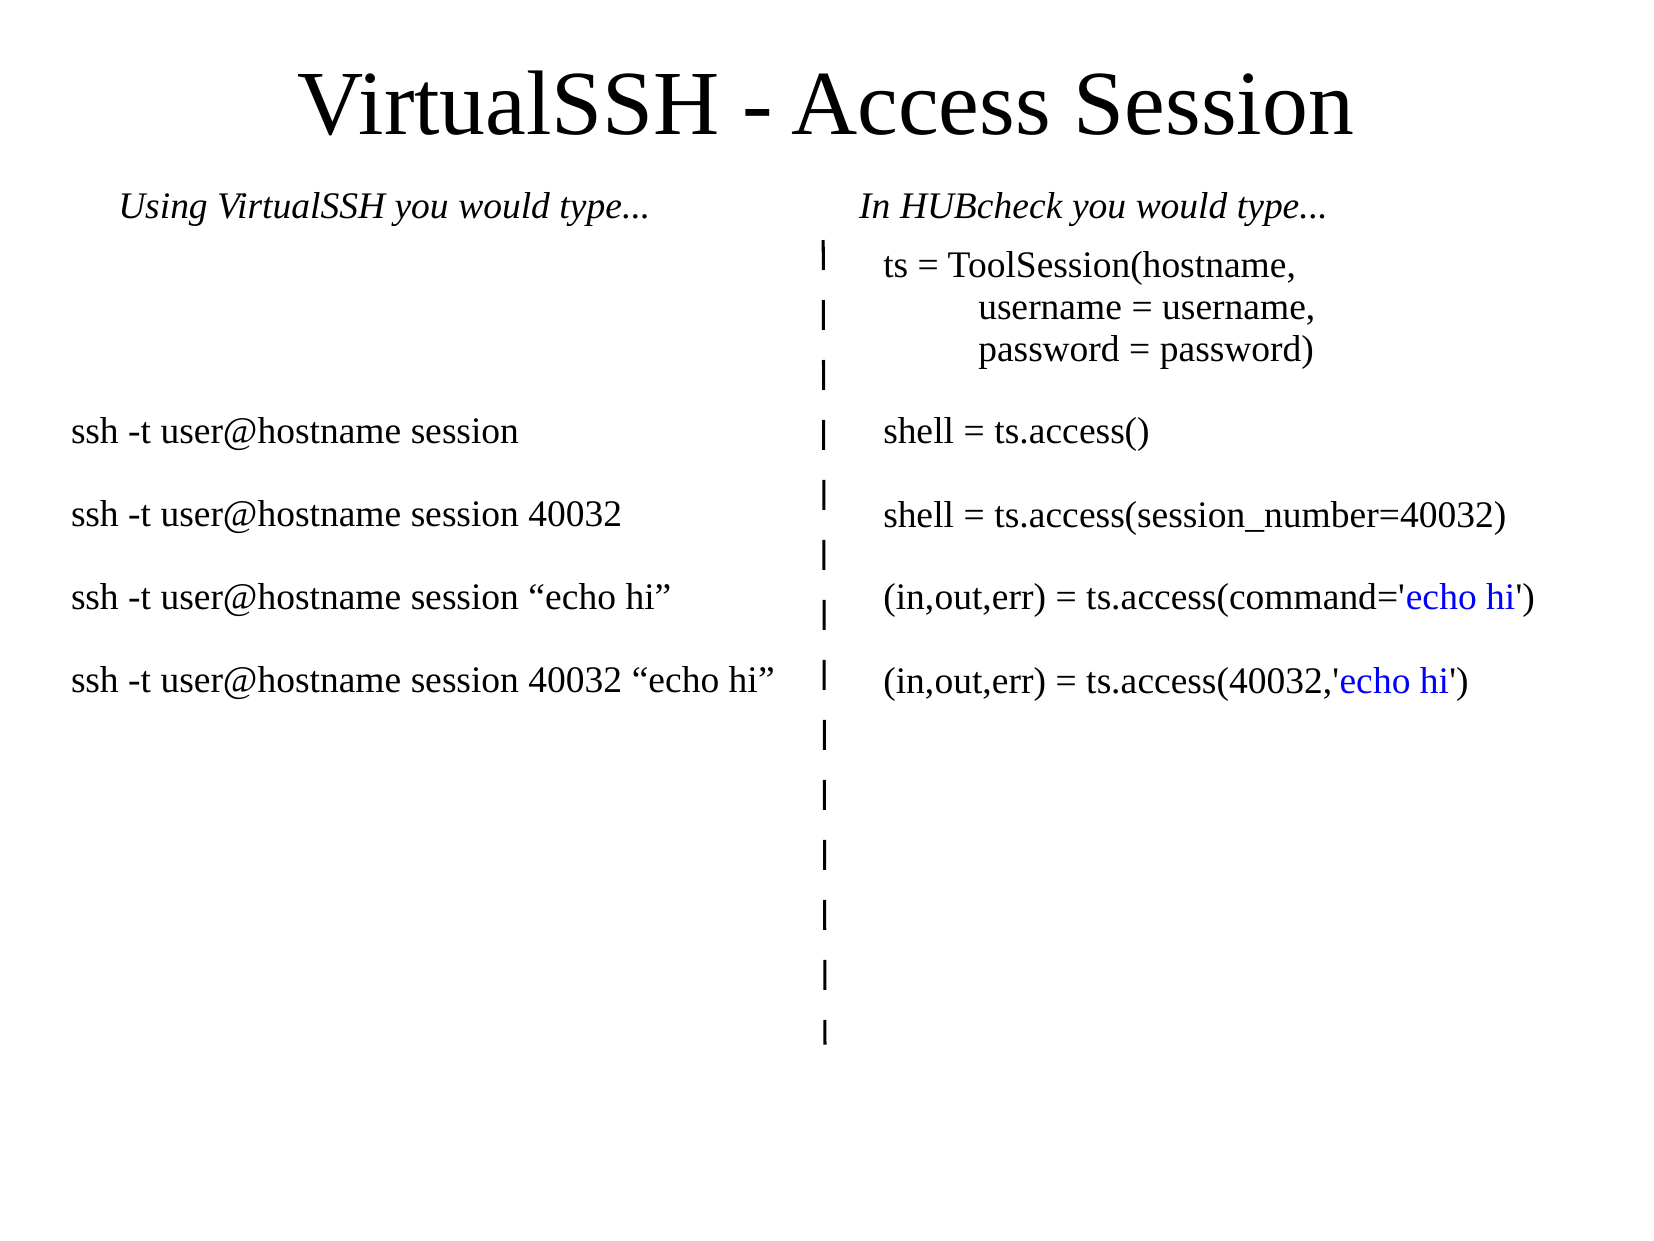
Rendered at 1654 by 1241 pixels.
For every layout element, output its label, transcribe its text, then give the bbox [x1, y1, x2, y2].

title VirtualSSH - Access Session [82, 52, 1571, 155]
text_box Using VirtualSSH you would type... In HUBcheck you would type... [103, 178, 1516, 238]
text_box ts = ToolSession(hostname, username = username, password = password) shell = ts.access() shell = ts.access(session_number=40032) (in,out,err) = ts.access(command='echo hi') (in,out,err) = ts.access(40032,'echo hi') [868, 237, 1610, 709]
text_box ssh -t user@hostname session ssh -t user@hostname session 40032 ssh -t user@hostname session “echo hi” ssh -t user@hostname session 40032 “echo hi” [56, 236, 796, 709]
text_box [796, 401, 868, 472]
